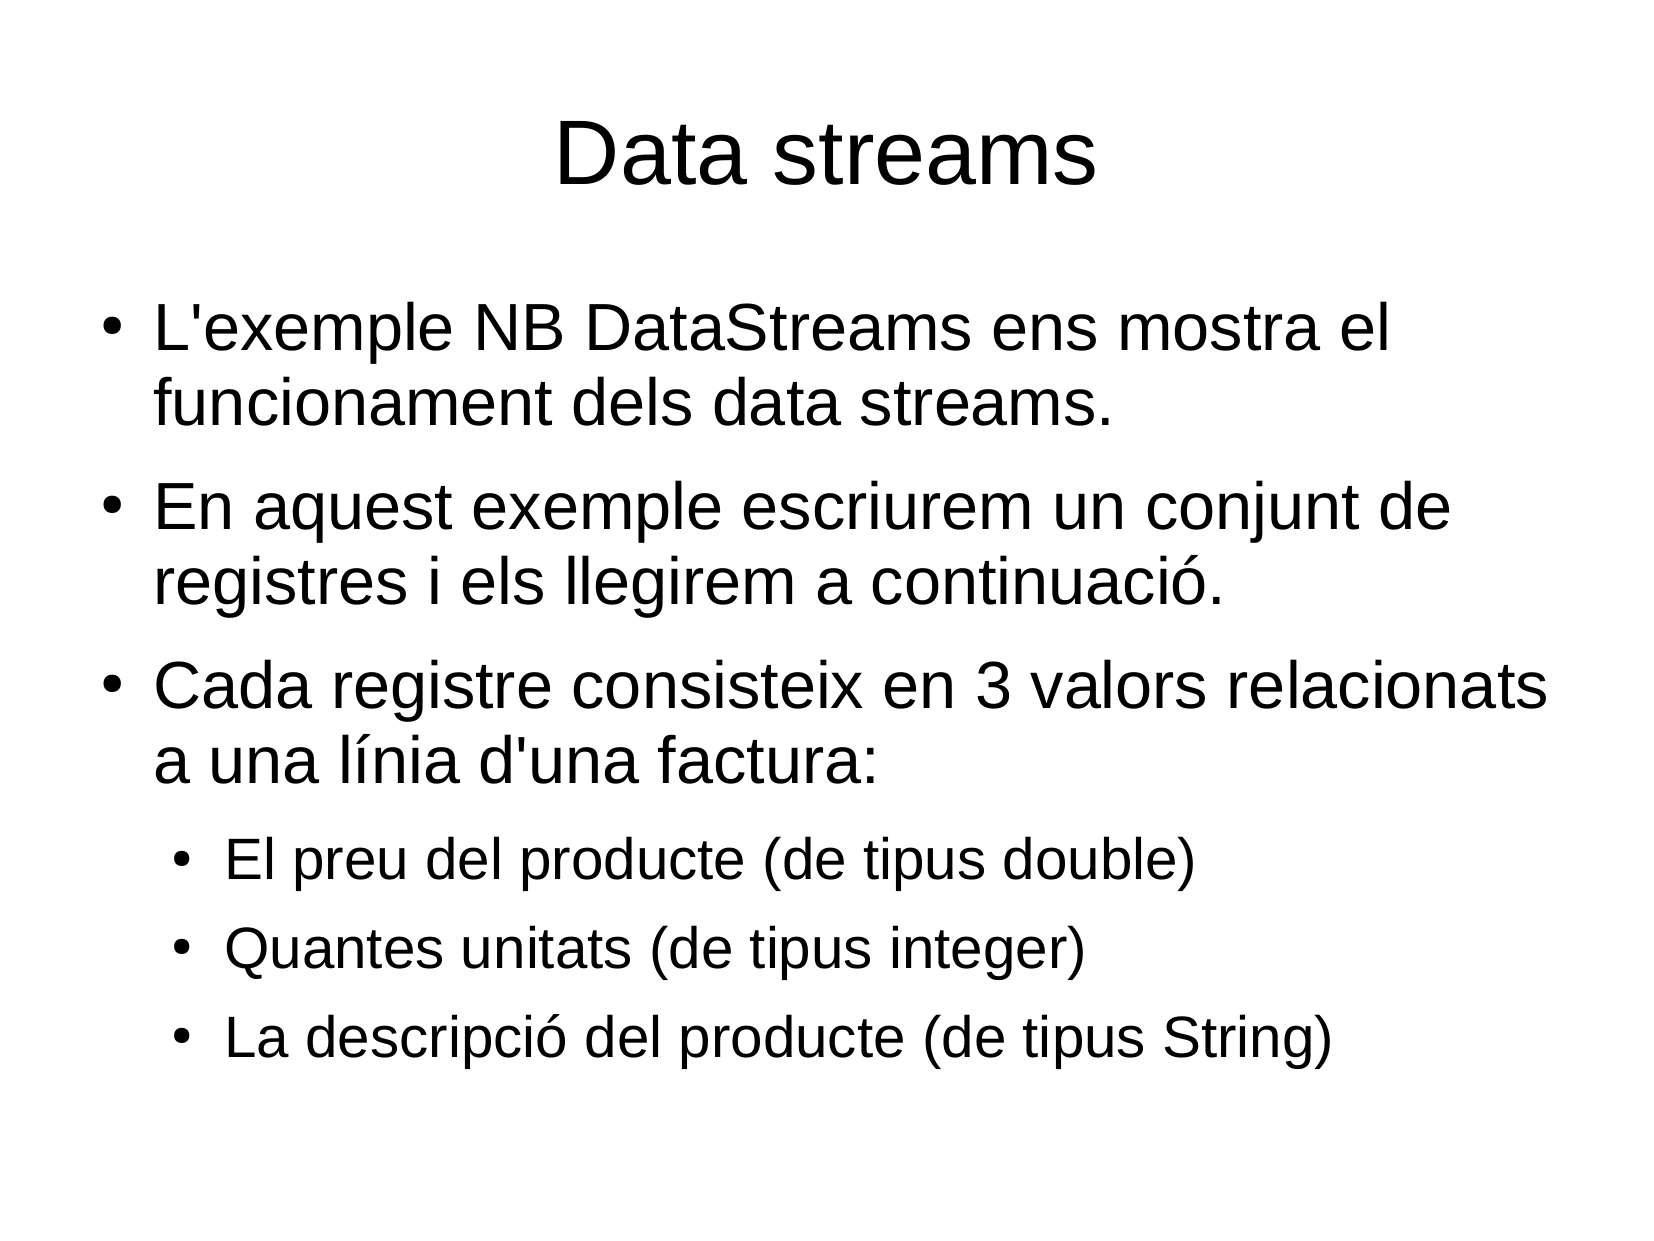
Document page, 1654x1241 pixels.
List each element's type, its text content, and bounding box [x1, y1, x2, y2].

title Data streams [82, 49, 1571, 257]
list L'exemple NB DataStreams ens mostra el funcionament dels data streams. En aquest exemple escriurem un conjunt de registres i els llegirem a continuació. Cada registre consisteix en 3 valors relacionats a una línia d'una factura: El preu del producte (de tipus double) Quantes unitats (de tipus integer) La descripció del producte (de tipus String) [82, 290, 1571, 1070]
